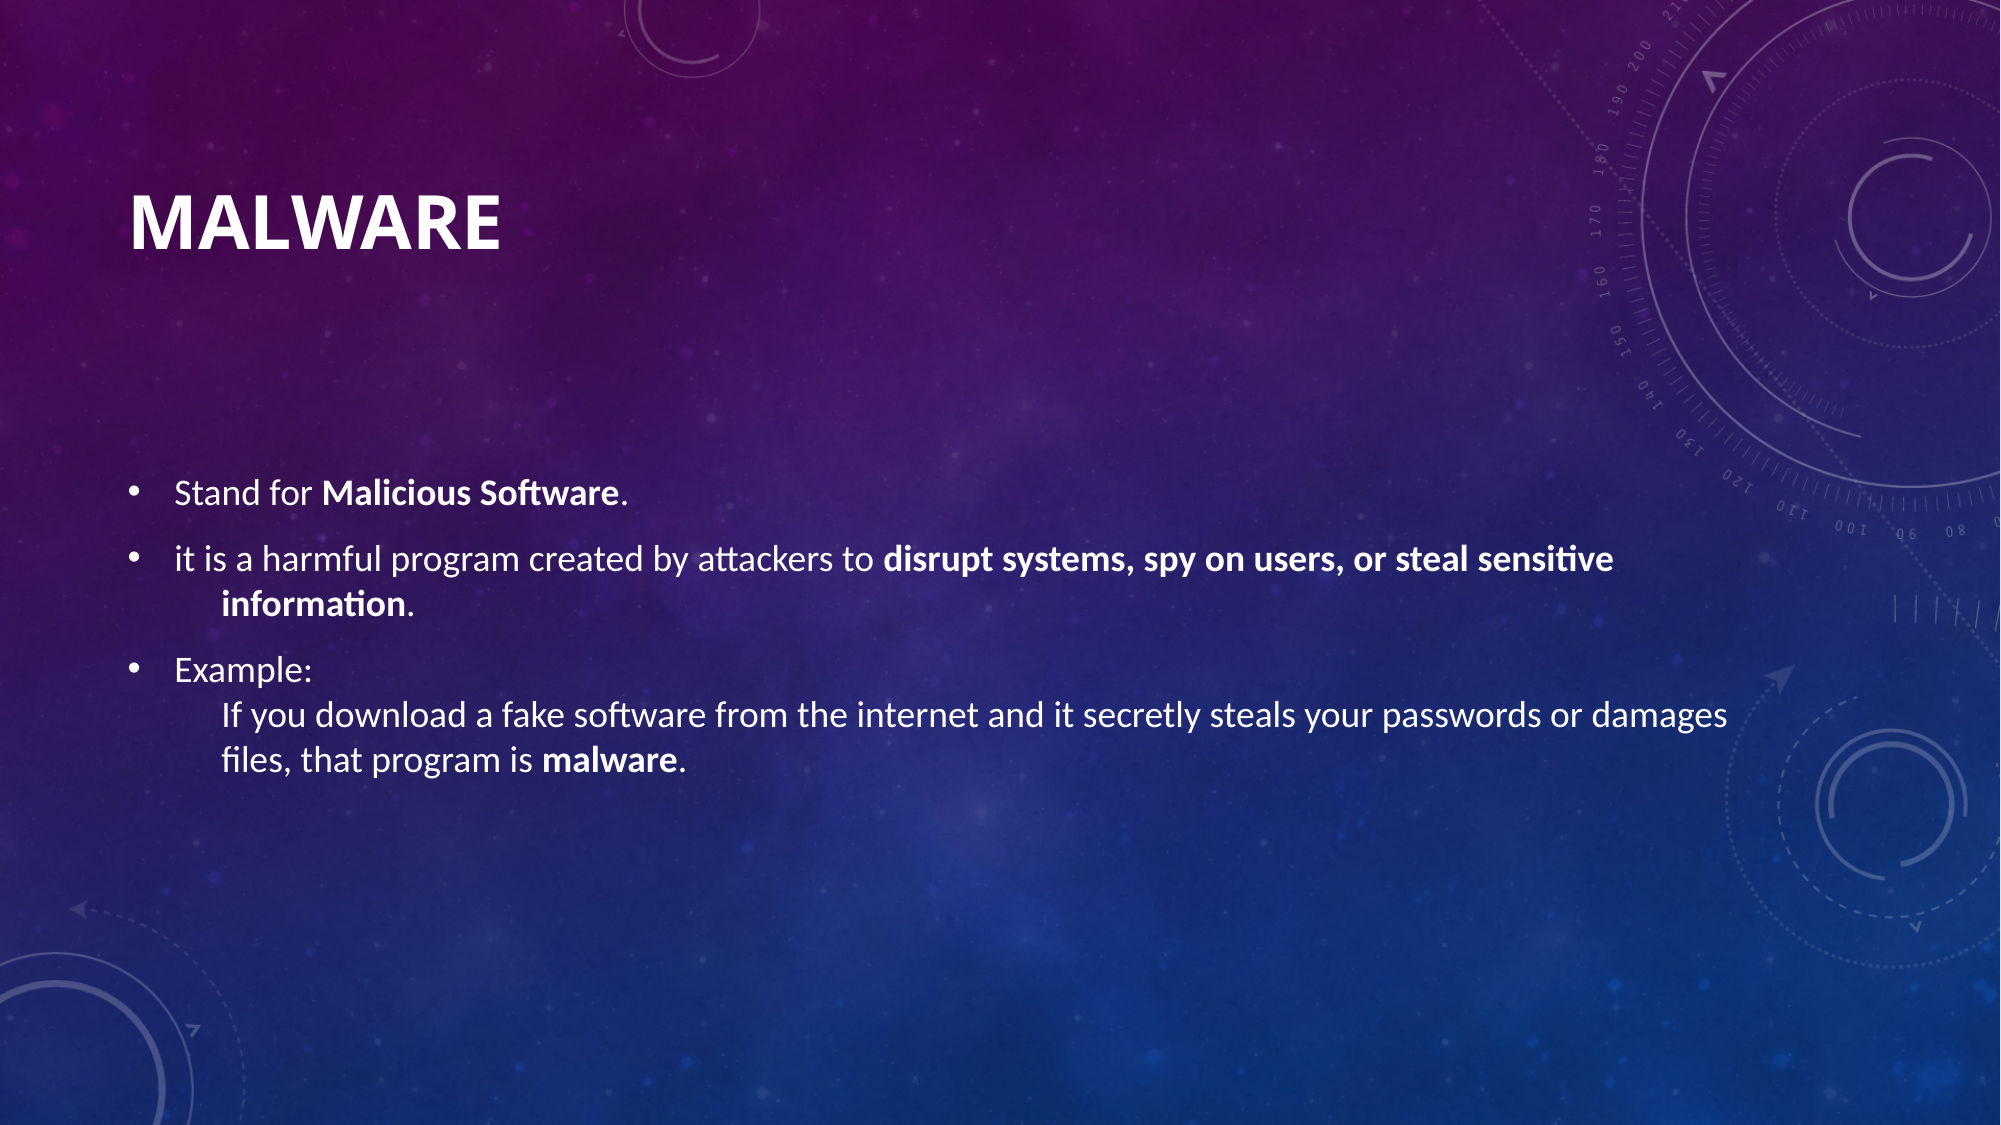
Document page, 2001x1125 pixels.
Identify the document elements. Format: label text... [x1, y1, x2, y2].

title Malware [112, 99, 1775, 298]
list Stand for Malicious Software. it is a harmful program created by attackers to disrupt systems, spy on users, or steal sensitive information. Example: If you download a fake software from the internet and it secretly steals your passwords or damages files, that program is malware. [112, 298, 1775, 950]
